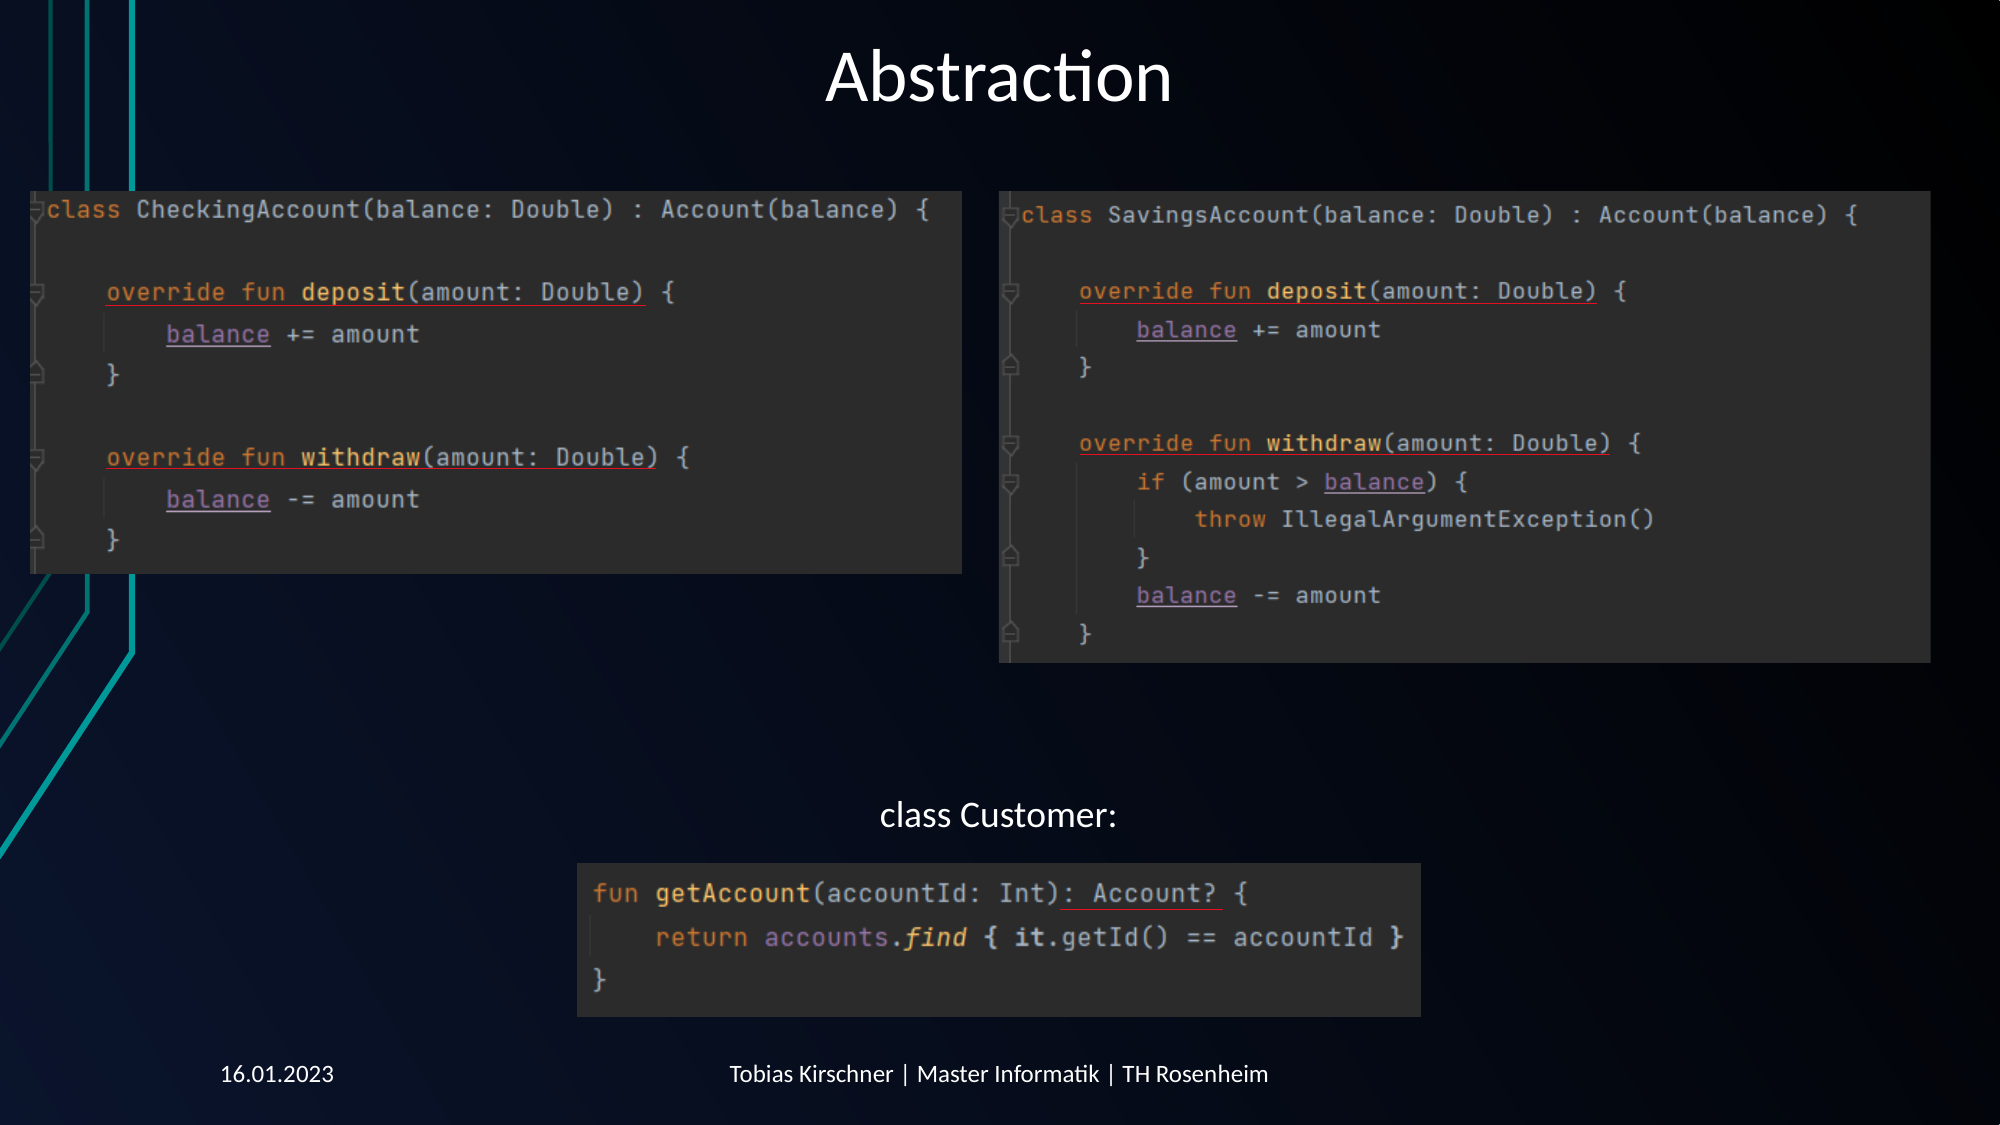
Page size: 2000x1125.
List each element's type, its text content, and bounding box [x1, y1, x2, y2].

text_box Tobias Kirschner | Master Informatik | TH Rosenheim [566, 1042, 1433, 1103]
picture [998, 191, 1931, 663]
picture [577, 863, 1421, 1018]
title Abstraction [149, 10, 1850, 128]
picture [30, 191, 962, 574]
text_box 16.01.2023 [199, 1042, 566, 1103]
text_box class Customer: [810, 782, 1188, 845]
